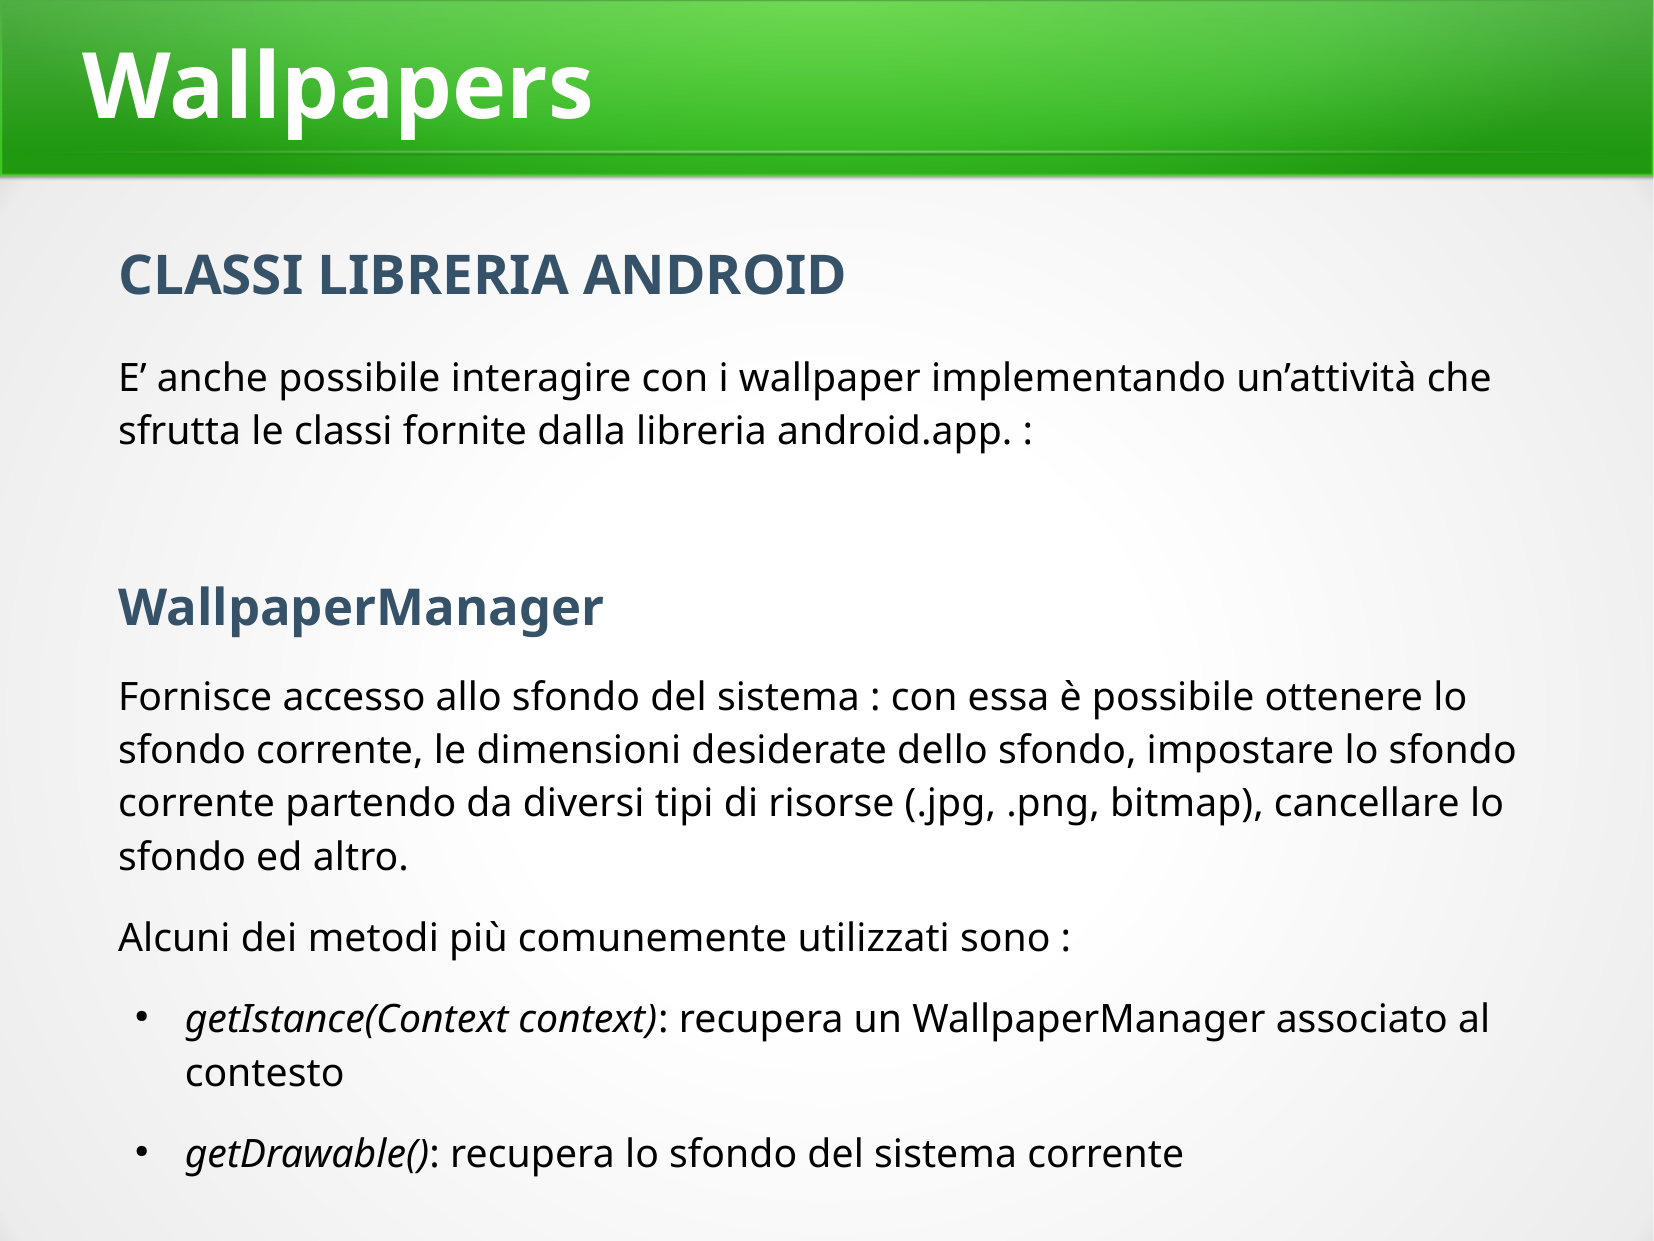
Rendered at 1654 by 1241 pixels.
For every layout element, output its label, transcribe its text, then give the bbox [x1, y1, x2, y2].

title Wallpapers [82, 11, 1571, 154]
list CLASSI LIBRERIA ANDROID E’ anche possibile interagire con i wallpaper implementando un’attività che sfrutta le classi fornite dalla libreria android.app. : WallpaperManager Fornisce accesso allo sfondo del sistema : con essa è possibile ottenere lo sfondo corrente, le dimensioni desiderate dello sfondo, impostare lo sfondo corrente partendo da diversi tipi di risorse (.jpg, .png, bitmap), cancellare lo sfondo ed altro. Alcuni dei metodi più comunemente utilizzati sono : getIstance(Context context): recupera un WallpaperManager associato al contesto getDrawable(): recupera lo sfondo del sistema corrente [118, 236, 1548, 1182]
picture [0, 0, 1654, 1241]
